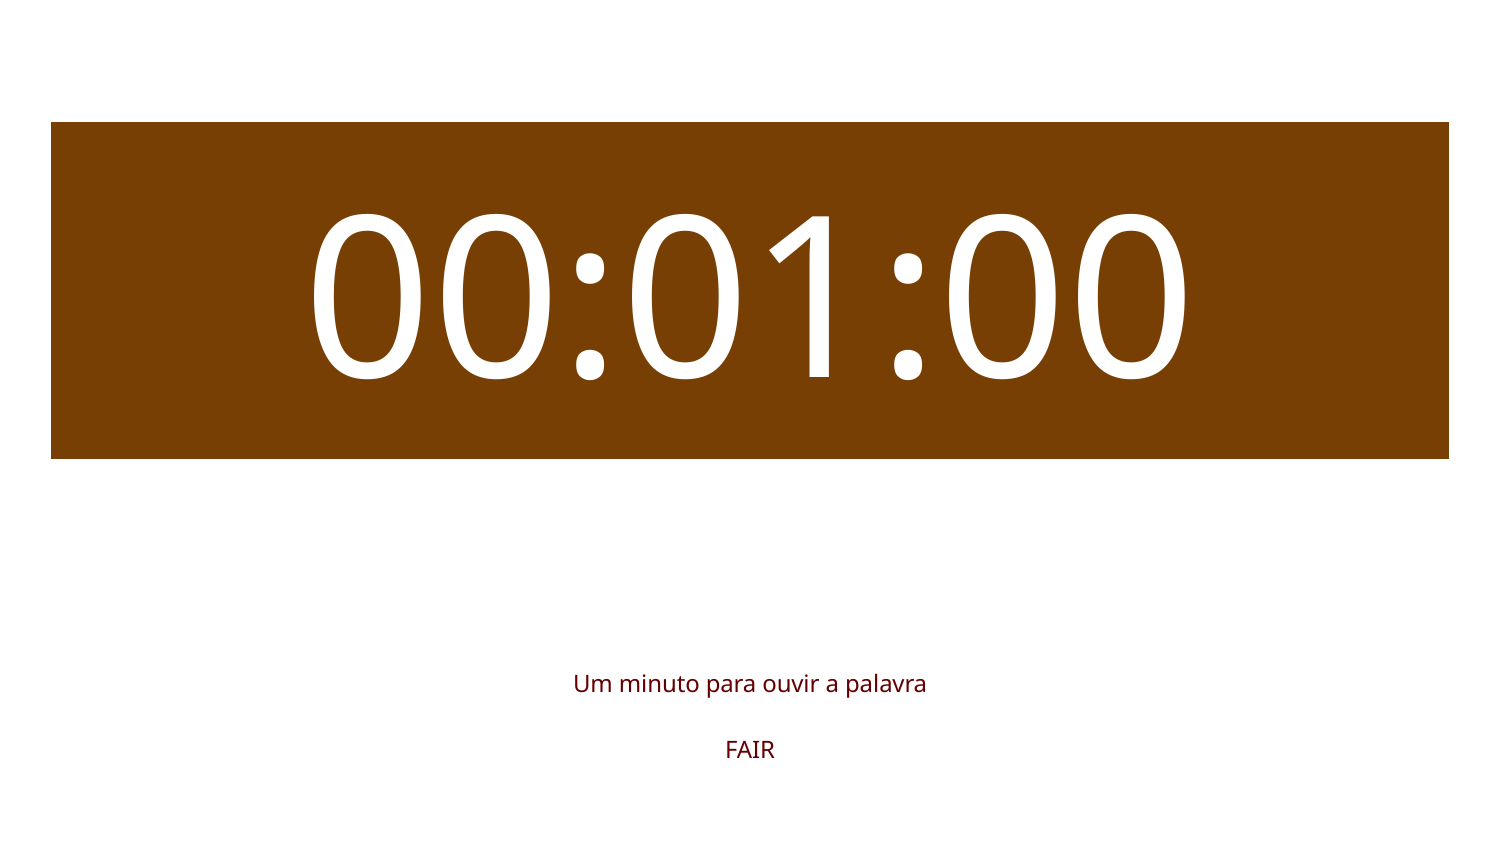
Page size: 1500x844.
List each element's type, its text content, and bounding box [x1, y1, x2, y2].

subtitle Um minuto para ouvir a palavra FAIR [51, 652, 1449, 783]
title 00:01:00 [51, 122, 1449, 459]
